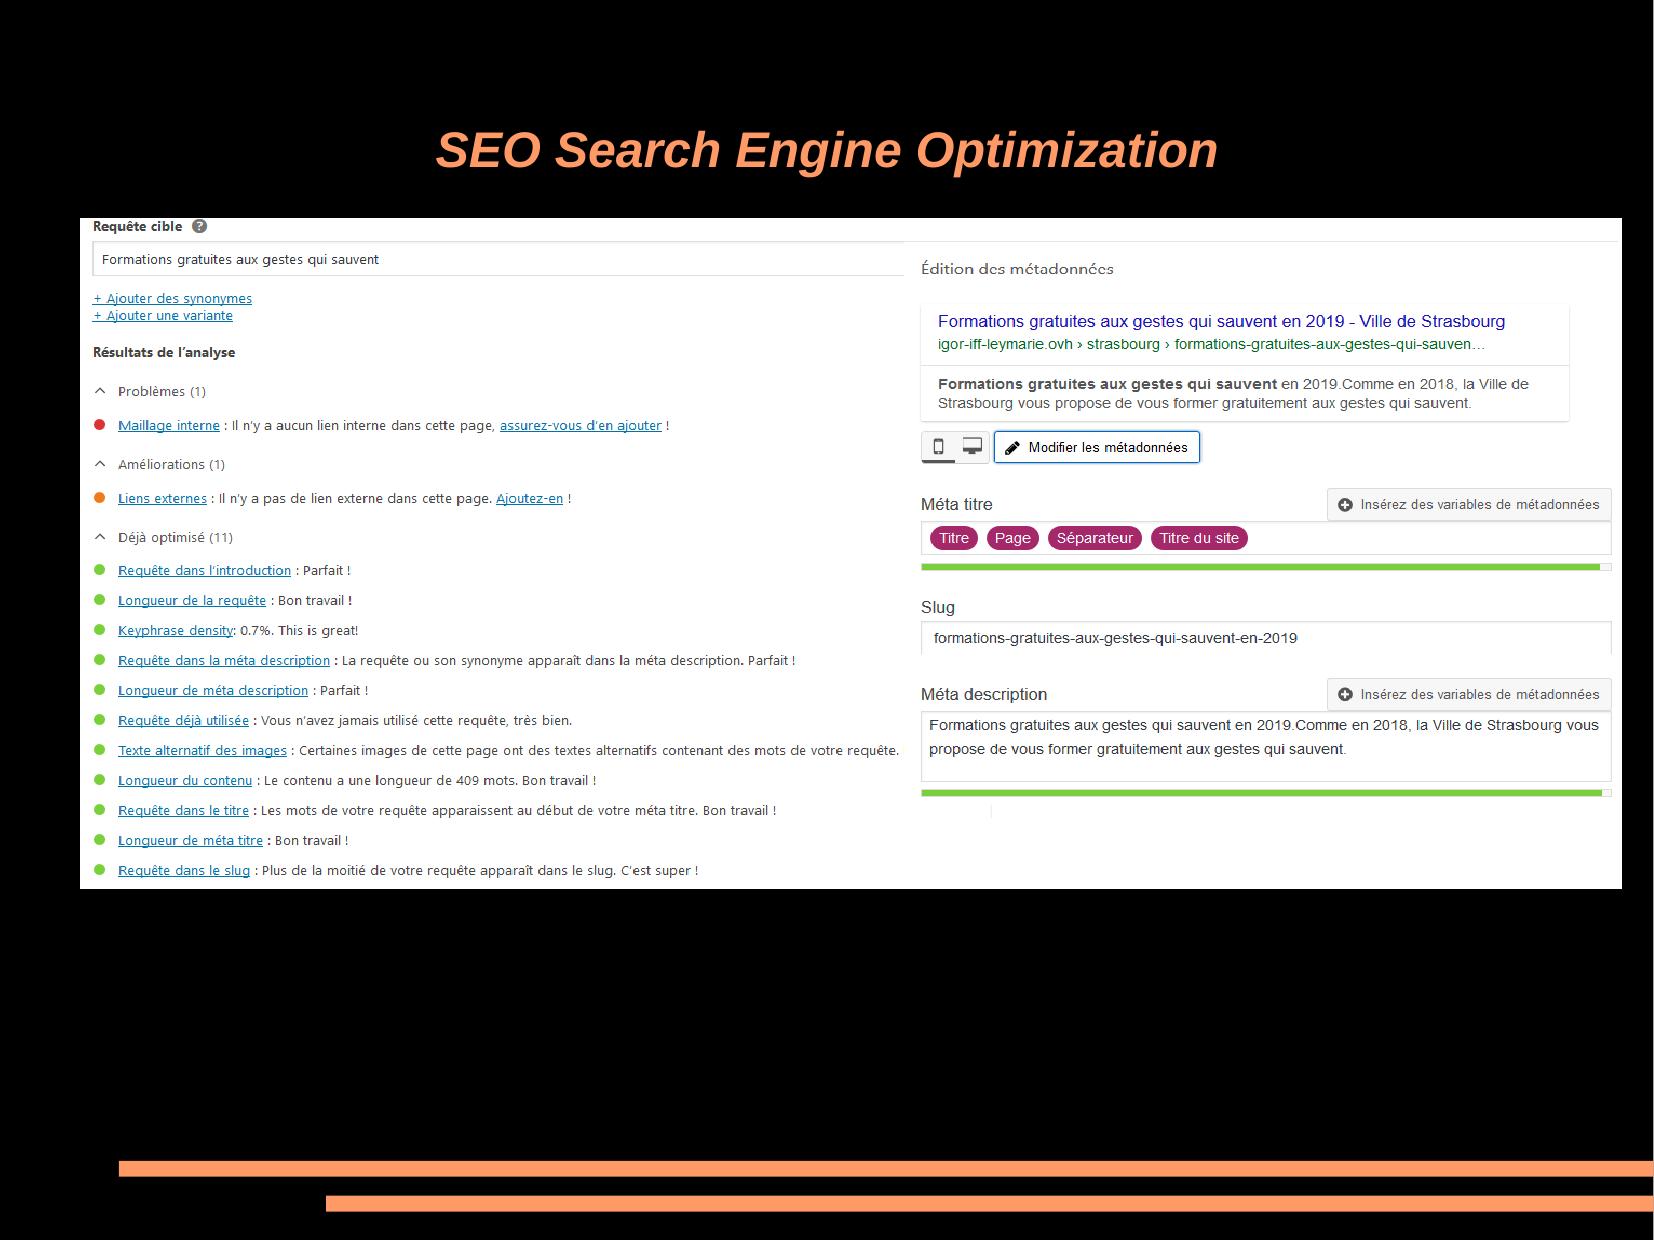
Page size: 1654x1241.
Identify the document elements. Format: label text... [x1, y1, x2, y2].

title SEO Search Engine Optimization [121, 46, 1534, 218]
picture [80, 218, 1622, 889]
